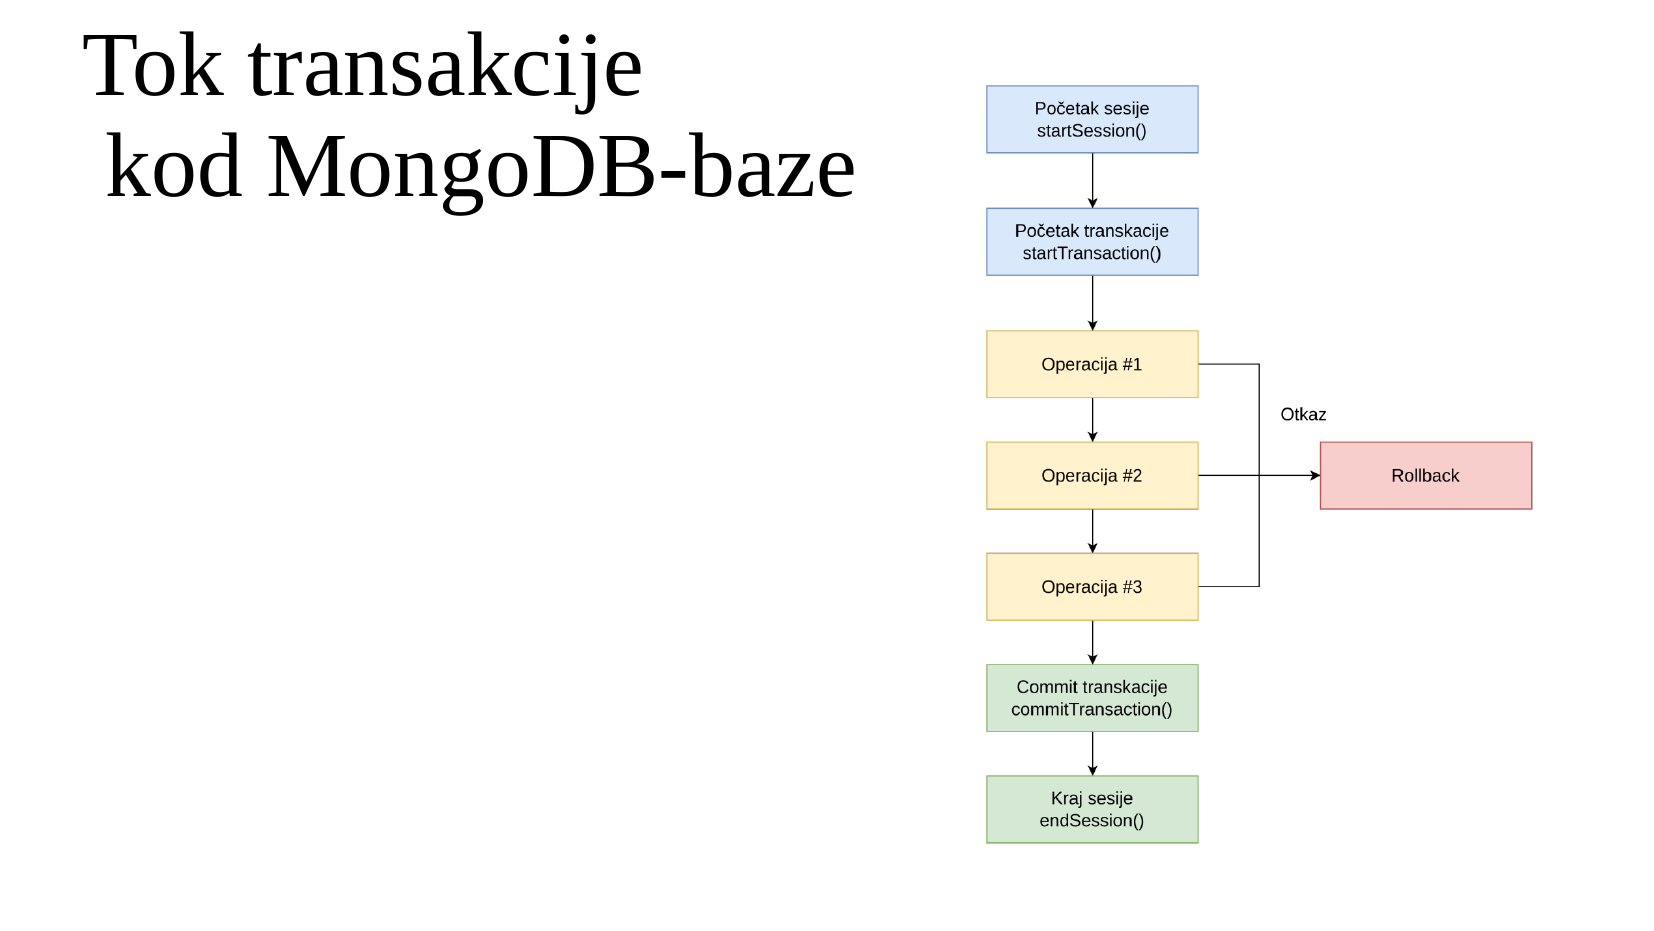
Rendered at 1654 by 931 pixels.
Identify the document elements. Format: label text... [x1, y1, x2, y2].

picture [975, 74, 1543, 854]
title Tok transakcije kod MongoDB-baze [82, 13, 1571, 217]
